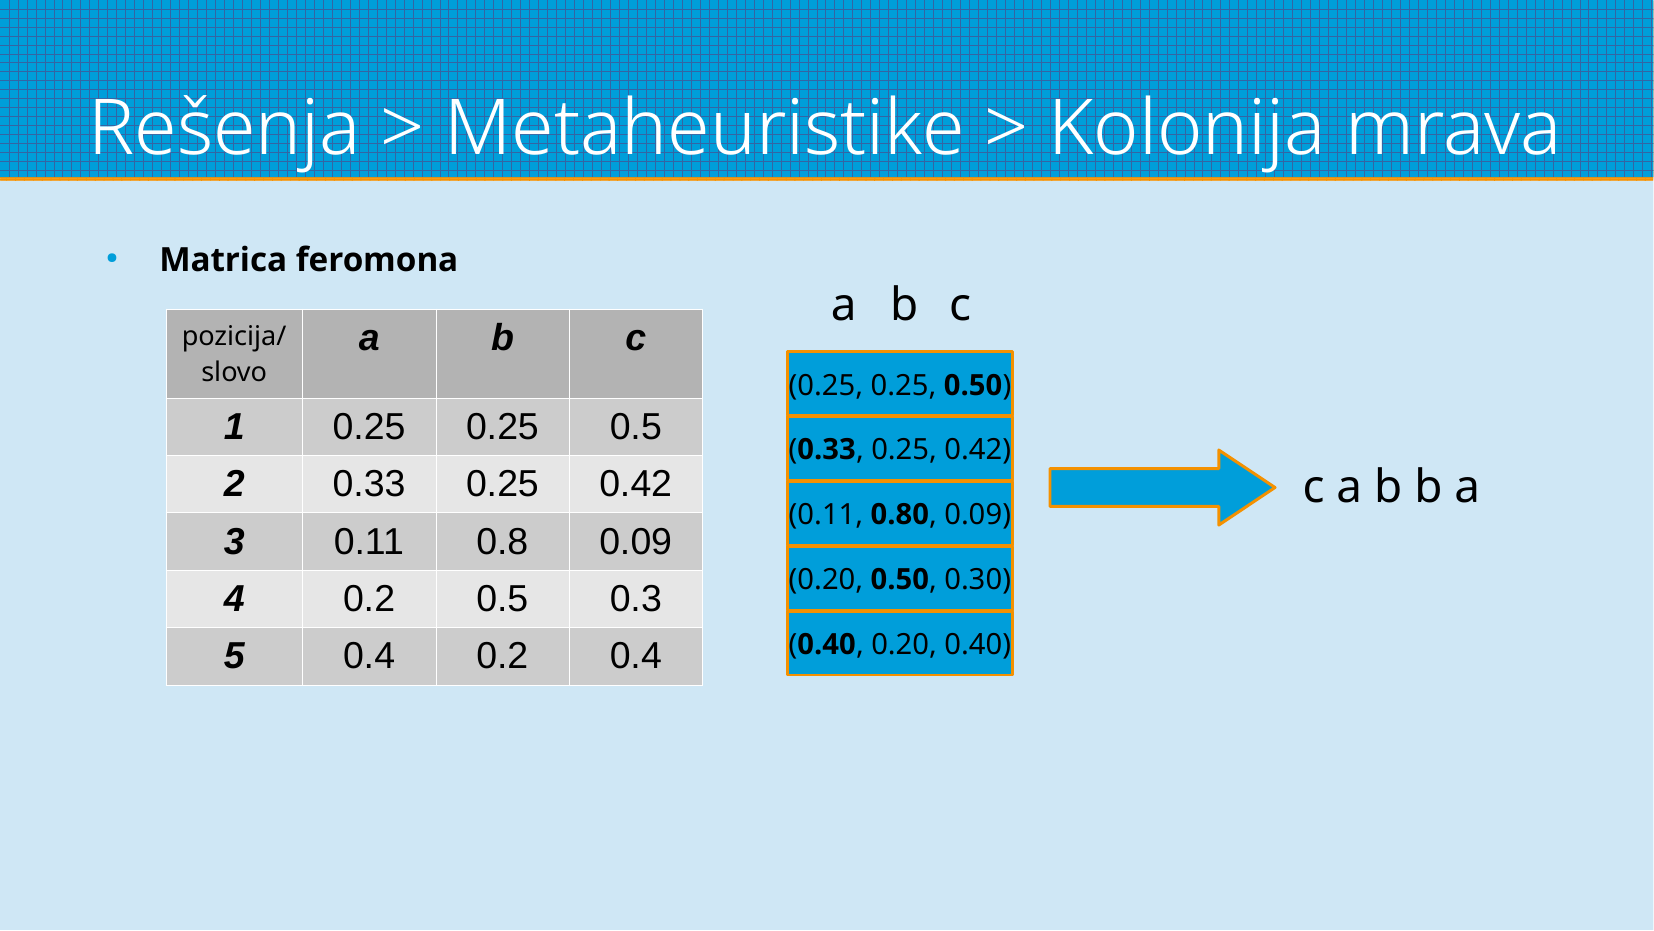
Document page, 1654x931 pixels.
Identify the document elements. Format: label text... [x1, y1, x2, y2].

text_box c [943, 268, 981, 338]
text_box [1050, 450, 1276, 526]
table_cell 0.5 [570, 399, 702, 455]
table_cell 3 [167, 513, 302, 570]
table_cell 4 [167, 571, 302, 627]
text_box (0.20, 0.50, 0.30) [787, 546, 1013, 611]
table_header a [303, 310, 436, 398]
text_box (0.40, 0.20, 0.40) [787, 611, 1013, 676]
table_header c [570, 310, 702, 398]
table_cell 2 [167, 456, 302, 512]
text_box a [825, 268, 863, 338]
table_cell 0.5 [437, 571, 569, 627]
text_box c a b b a [1296, 450, 1538, 520]
table_cell 0.2 [303, 571, 436, 627]
text_box (0.25, 0.25, 0.50) [787, 351, 1013, 416]
table_cell 0.42 [570, 456, 702, 512]
table_cell 0.4 [570, 628, 702, 685]
list Matrica feromona [88, 236, 1565, 301]
text_box b [884, 268, 922, 338]
table_cell 1 [167, 399, 302, 455]
table_cell 0.4 [303, 628, 436, 685]
table_header pozicija/slovo [167, 310, 302, 398]
table_cell 5 [167, 628, 302, 685]
table_cell 0.3 [570, 571, 702, 627]
table_cell 0.25 [437, 399, 569, 455]
table_header b [437, 310, 569, 398]
table_cell 0.33 [303, 456, 436, 512]
text_box (0.11, 0.80, 0.09) [787, 481, 1013, 546]
table_cell 0.25 [437, 456, 569, 512]
table_cell 0.09 [570, 513, 702, 570]
table_cell 0.8 [437, 513, 569, 570]
title Rešenja > Metaheuristike > Kolonija mrava [88, 14, 1565, 178]
text_box (0.33, 0.25, 0.42) [787, 416, 1013, 481]
table_cell 0.11 [303, 513, 436, 570]
table_cell 0.2 [437, 628, 569, 685]
table_cell 0.25 [303, 399, 436, 455]
